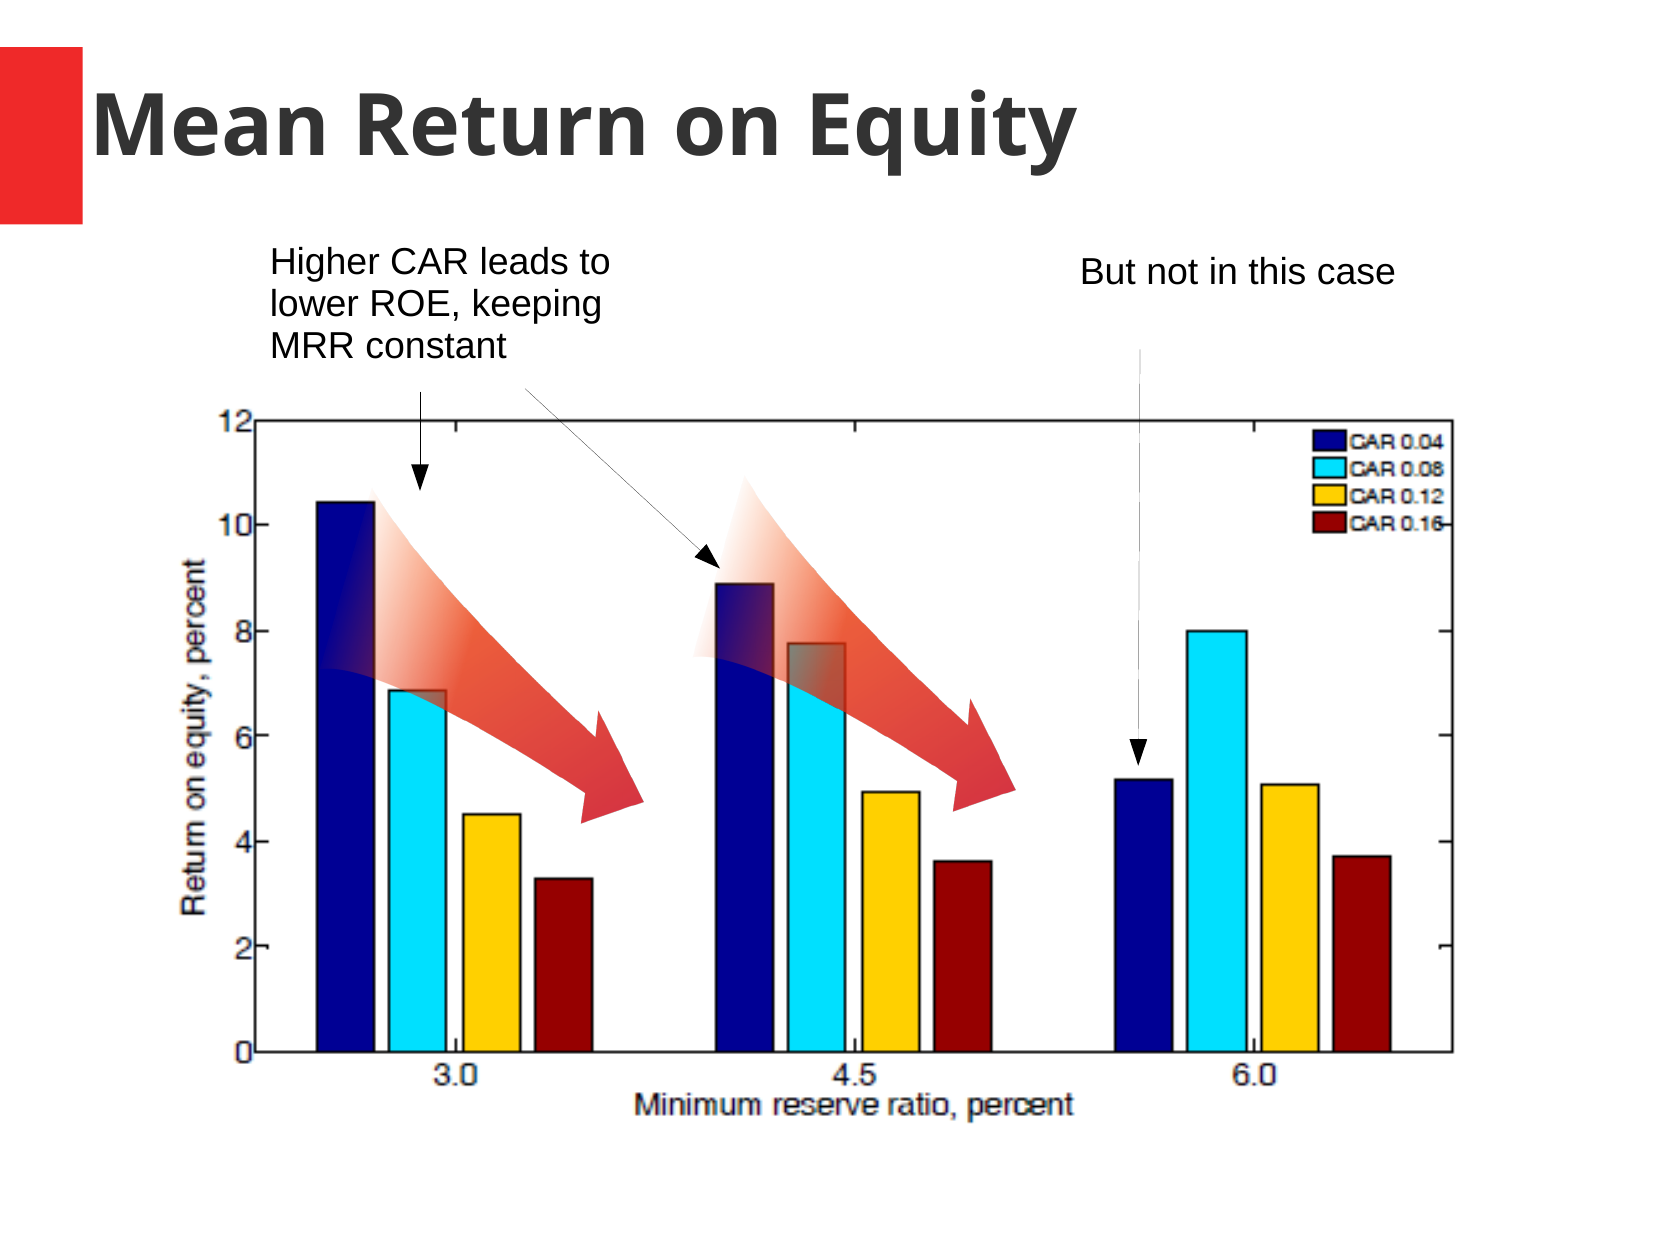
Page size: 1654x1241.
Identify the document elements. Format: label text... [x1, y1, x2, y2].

text_box But not in this case [1065, 243, 1441, 331]
picture [148, 369, 1499, 1158]
text_box Higher CAR leads to lower ROE, keeping MRR constant [255, 233, 646, 374]
title Mean Return on Equity [89, 18, 1542, 226]
